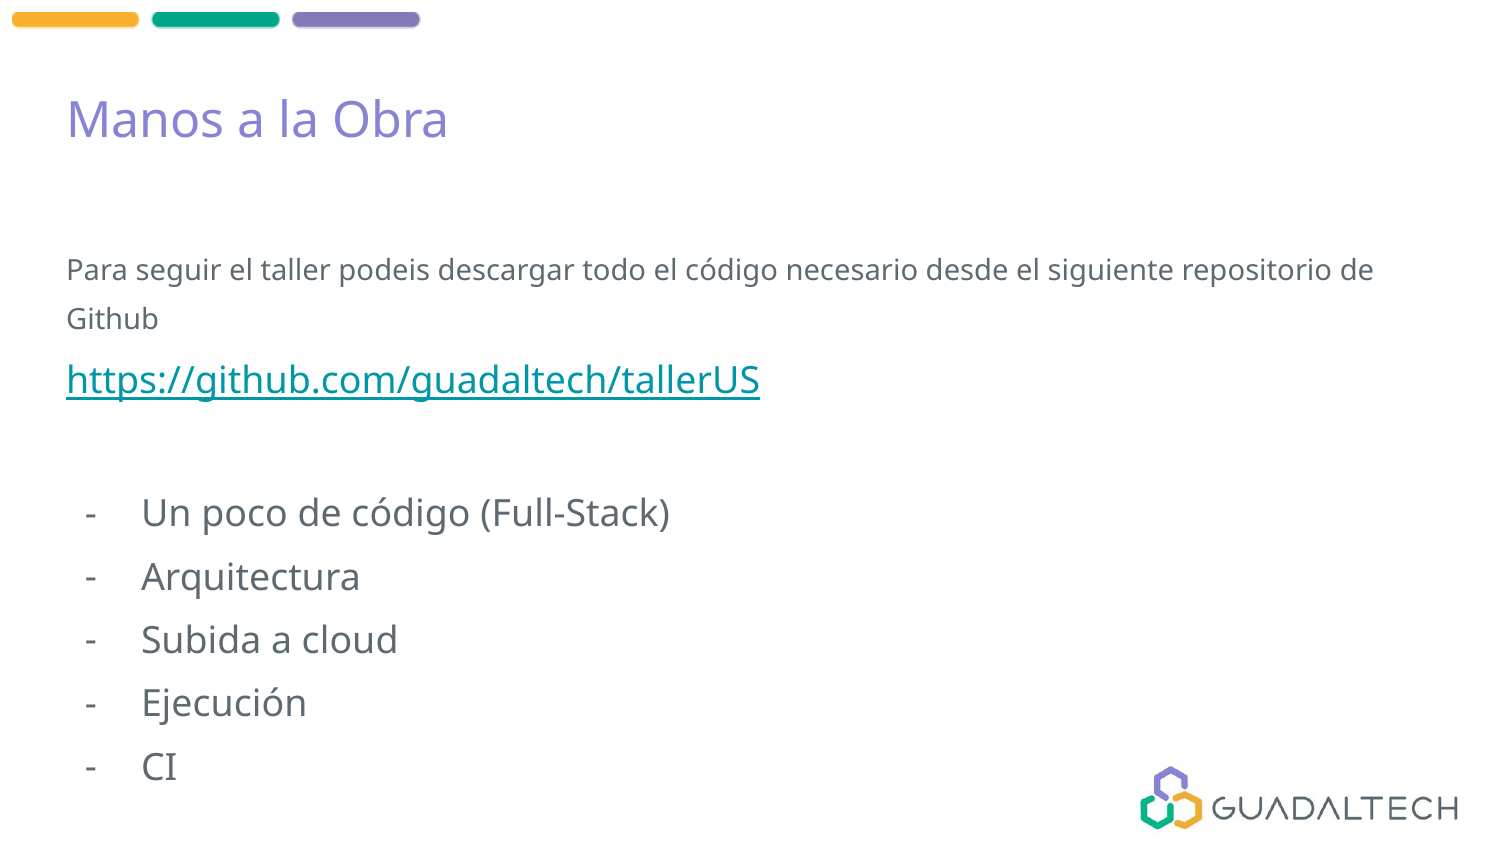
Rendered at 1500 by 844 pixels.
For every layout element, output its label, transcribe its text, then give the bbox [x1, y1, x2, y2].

picture [1124, 761, 1473, 834]
list Para seguir el taller podeis descargar todo el código necesario desde el siguiente repositorio de Github https://github.com/guadaltech/tallerUS Un poco de código (Full-Stack) Arquitectura Subida a cloud Ejecución CI [51, 221, 1449, 783]
picture [12, 12, 421, 29]
title Manos a la Obra [51, 72, 1449, 167]
